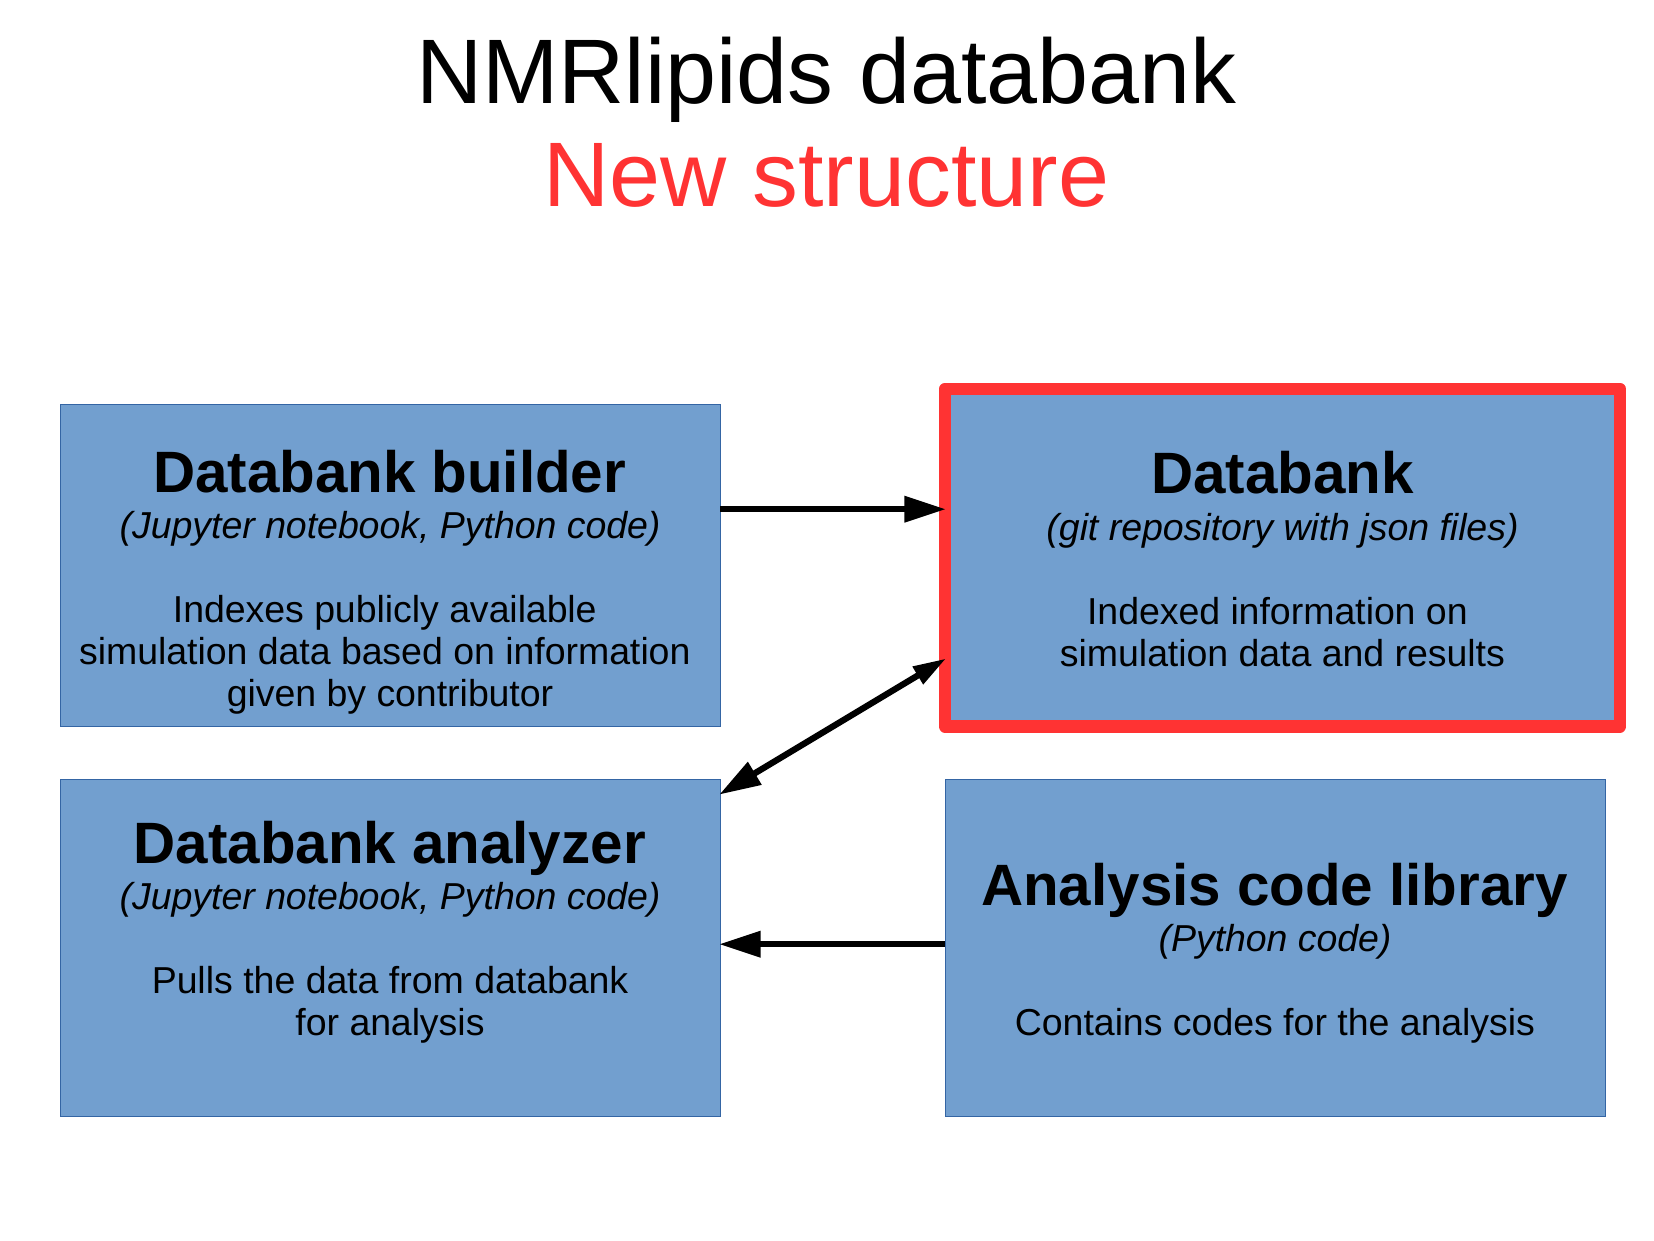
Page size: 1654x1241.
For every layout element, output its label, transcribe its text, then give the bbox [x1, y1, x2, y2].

text_box Databank builder (Jupyter notebook, Python code) Indexes publicly available simulation data based on information given by contributor [60, 404, 721, 727]
title NMRlipids databank New structure [82, 19, 1571, 227]
text_box Databank analyzer (Jupyter notebook, Python code) Pulls the data from databank for analysis [60, 779, 721, 1117]
text_box Analysis code library (Python code) Contains codes for the analysis [945, 779, 1606, 1117]
text_box Databank (git repository with json files) Indexed information on simulation data and results [945, 389, 1621, 727]
